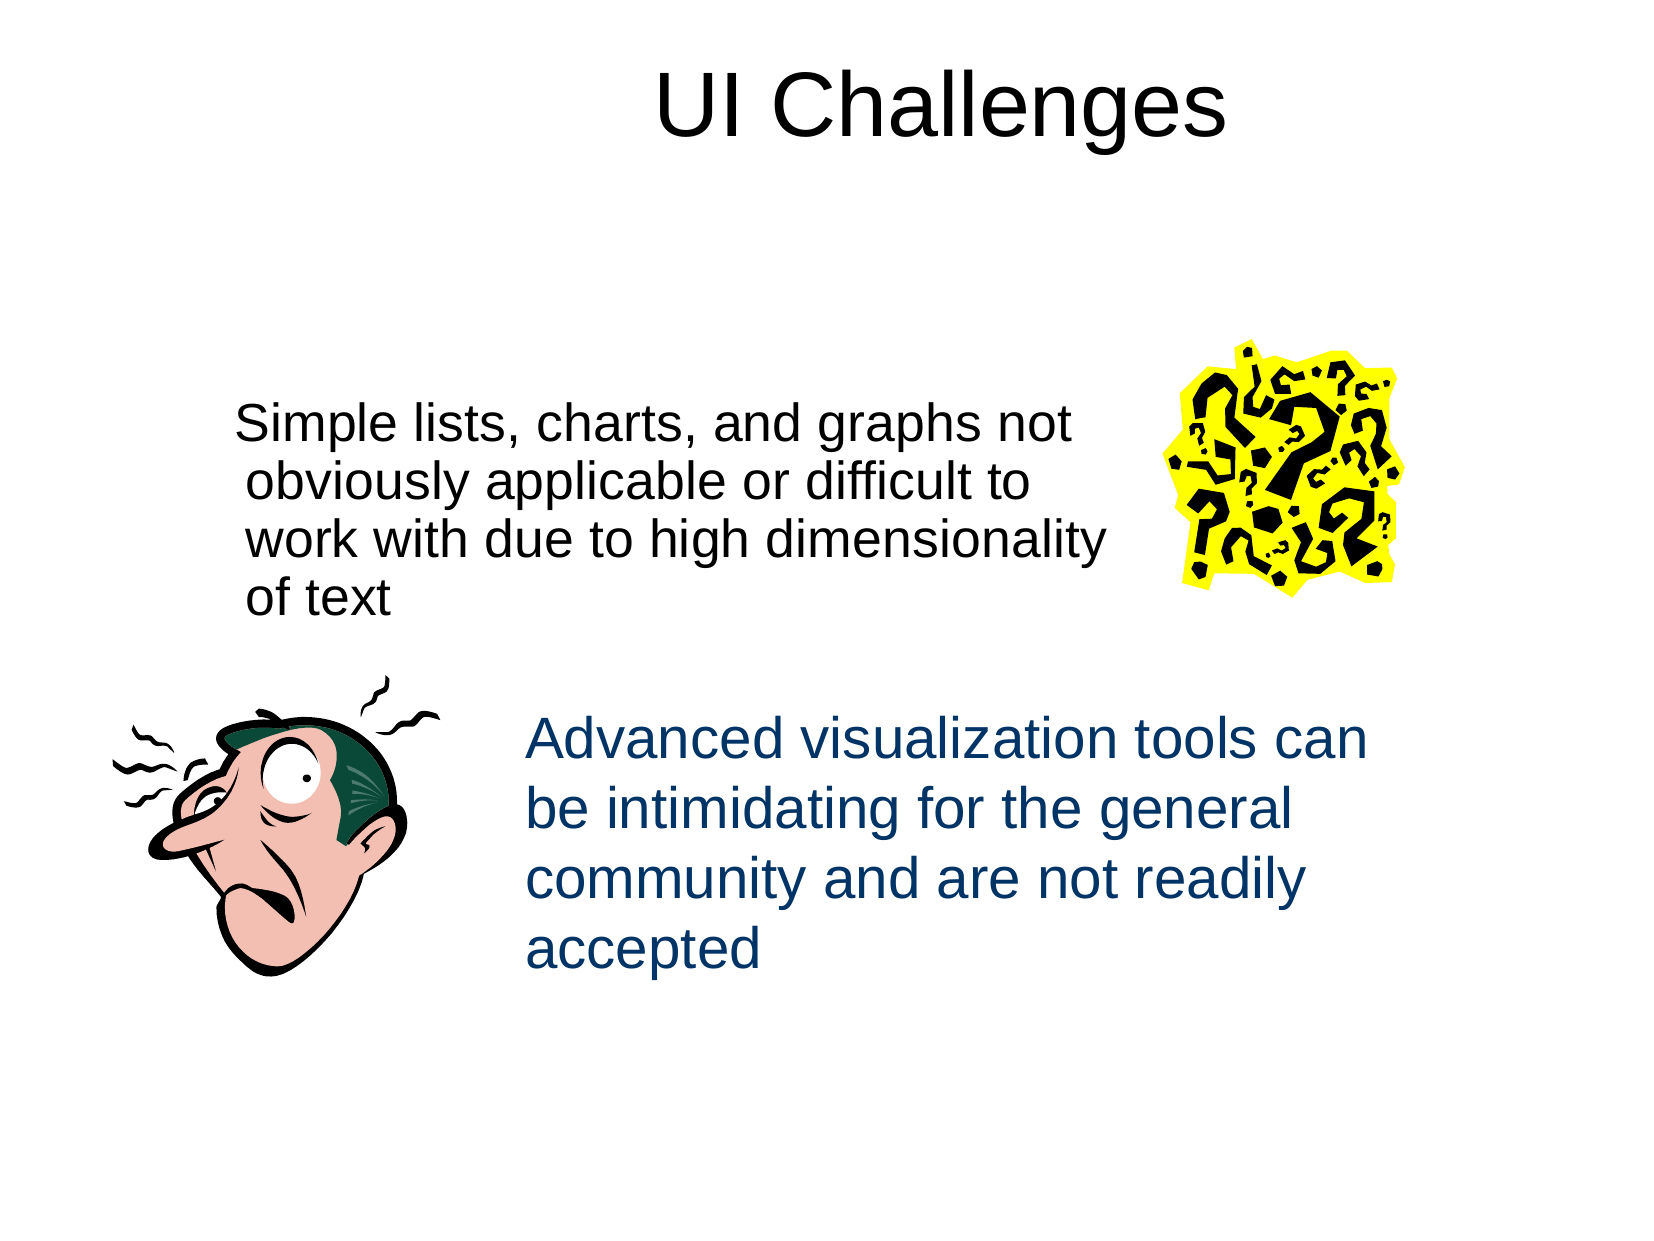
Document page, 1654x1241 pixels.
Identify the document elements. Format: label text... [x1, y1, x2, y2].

title UI Challenges [287, 37, 1563, 163]
picture [112, 675, 441, 977]
text_box Advanced visualization tools can be intimidating for the general community and are not readily accepted [524, 699, 1400, 900]
list Simple lists, charts, and graphs not obviously applicable or difficult to work with due to high dimensionality of text [174, 387, 1164, 637]
picture [1162, 337, 1408, 601]
